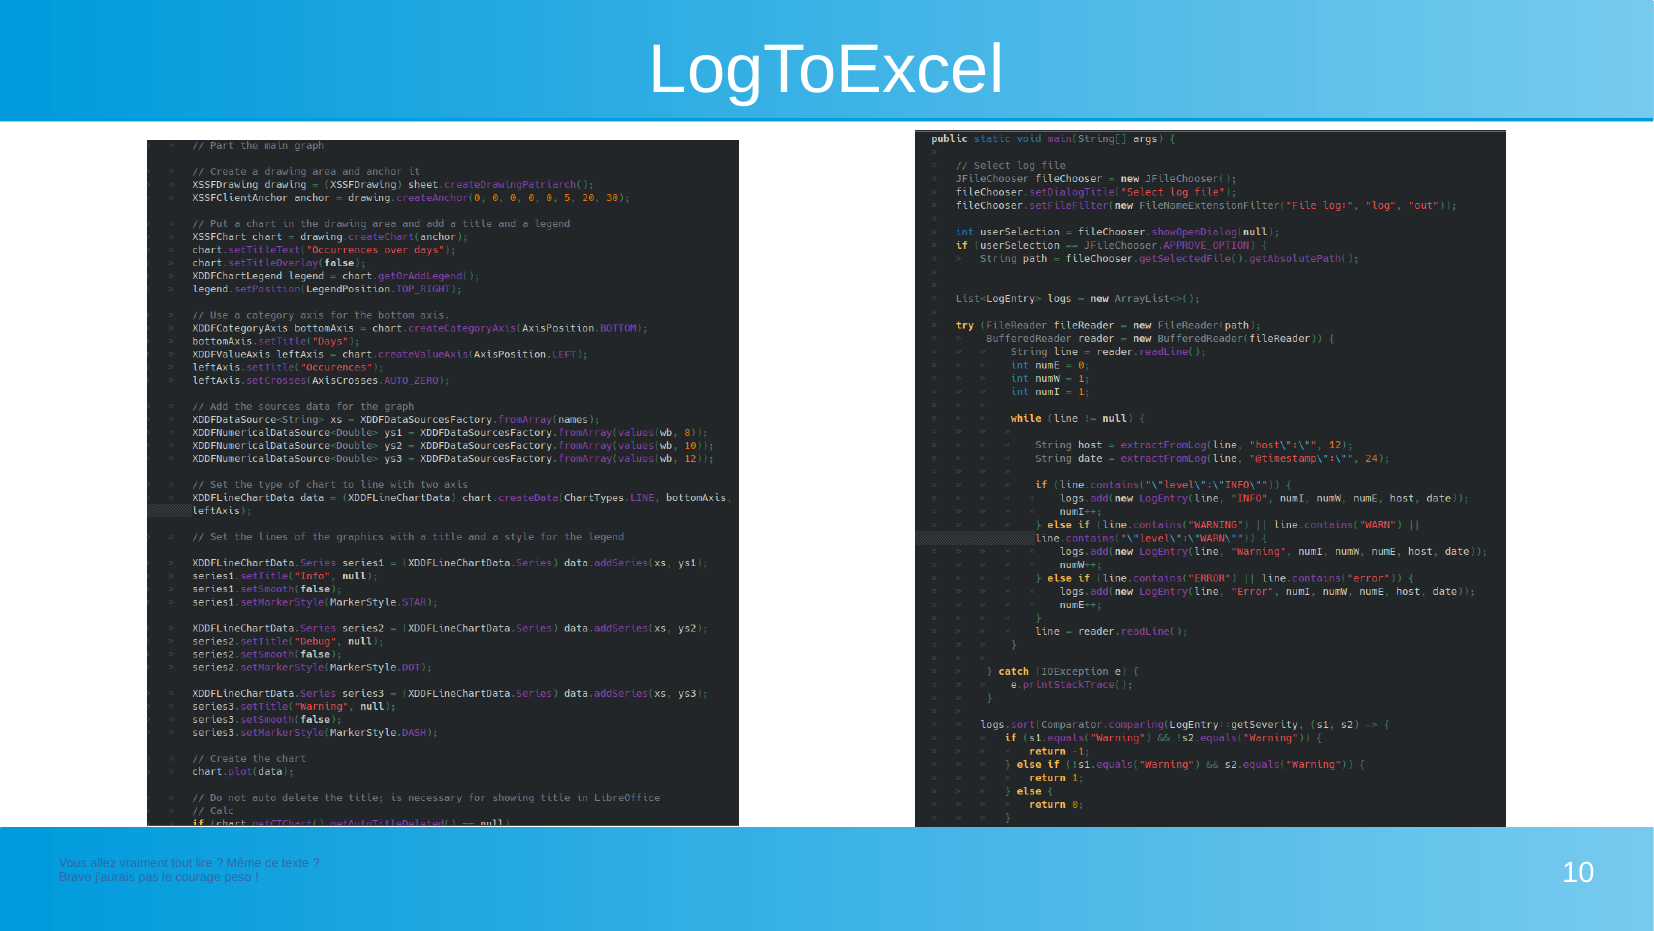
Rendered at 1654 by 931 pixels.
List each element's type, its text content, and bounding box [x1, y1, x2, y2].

title LogToExcel [59, 29, 1595, 108]
picture [147, 140, 739, 826]
picture [915, 130, 1506, 827]
